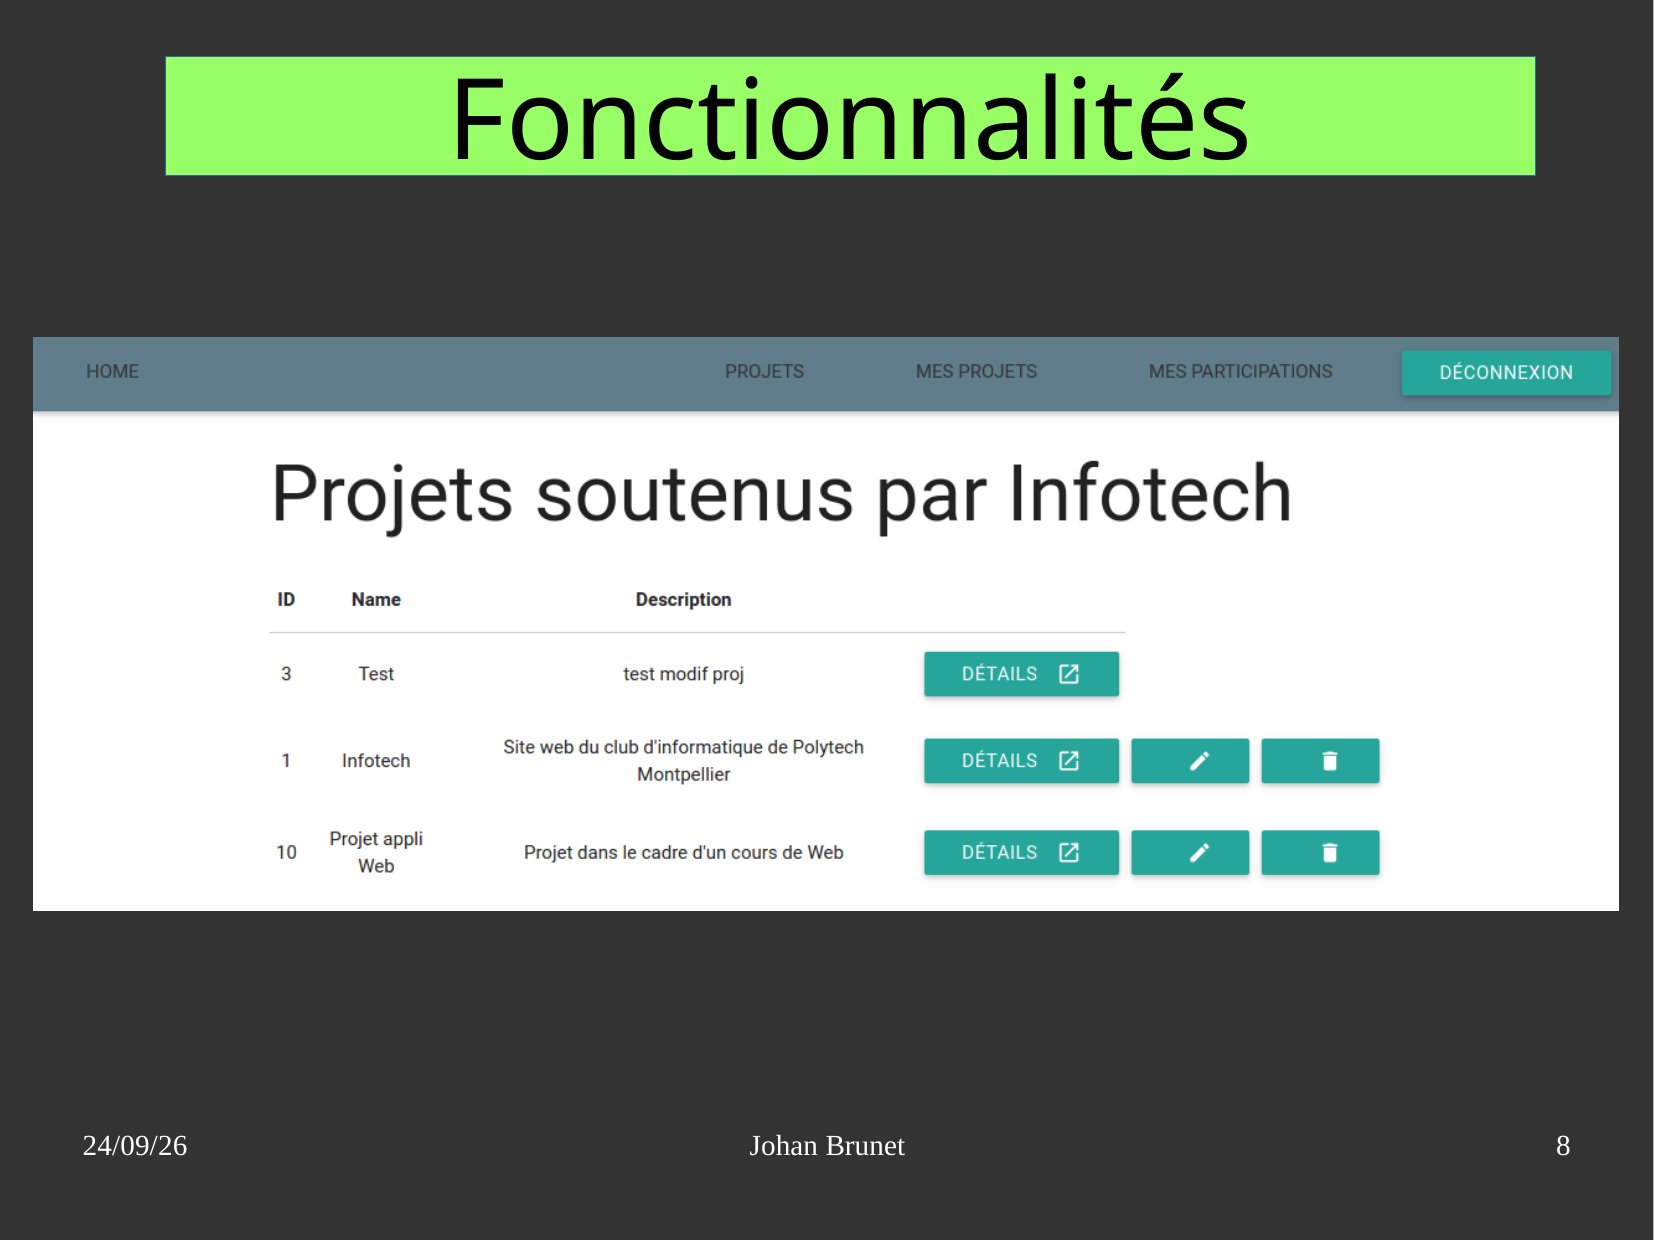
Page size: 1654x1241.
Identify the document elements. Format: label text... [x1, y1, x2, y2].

picture [33, 337, 1619, 912]
text_box Fonctionnalités [165, 56, 1536, 176]
